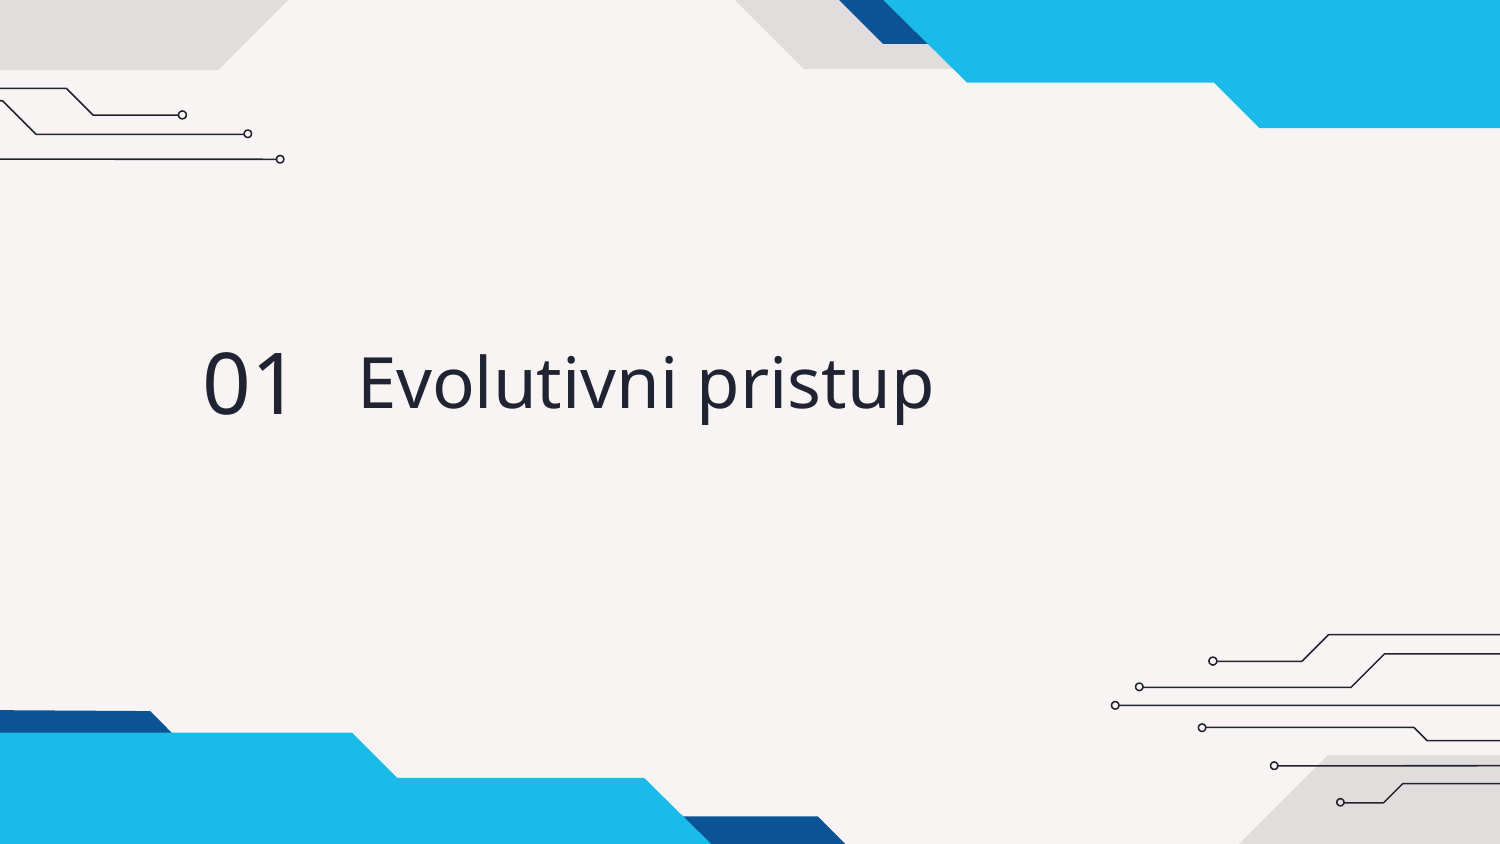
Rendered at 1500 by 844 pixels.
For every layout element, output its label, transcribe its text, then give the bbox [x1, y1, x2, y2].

title Evolutivni pristup [342, 256, 1187, 505]
title 01 [172, 256, 332, 505]
